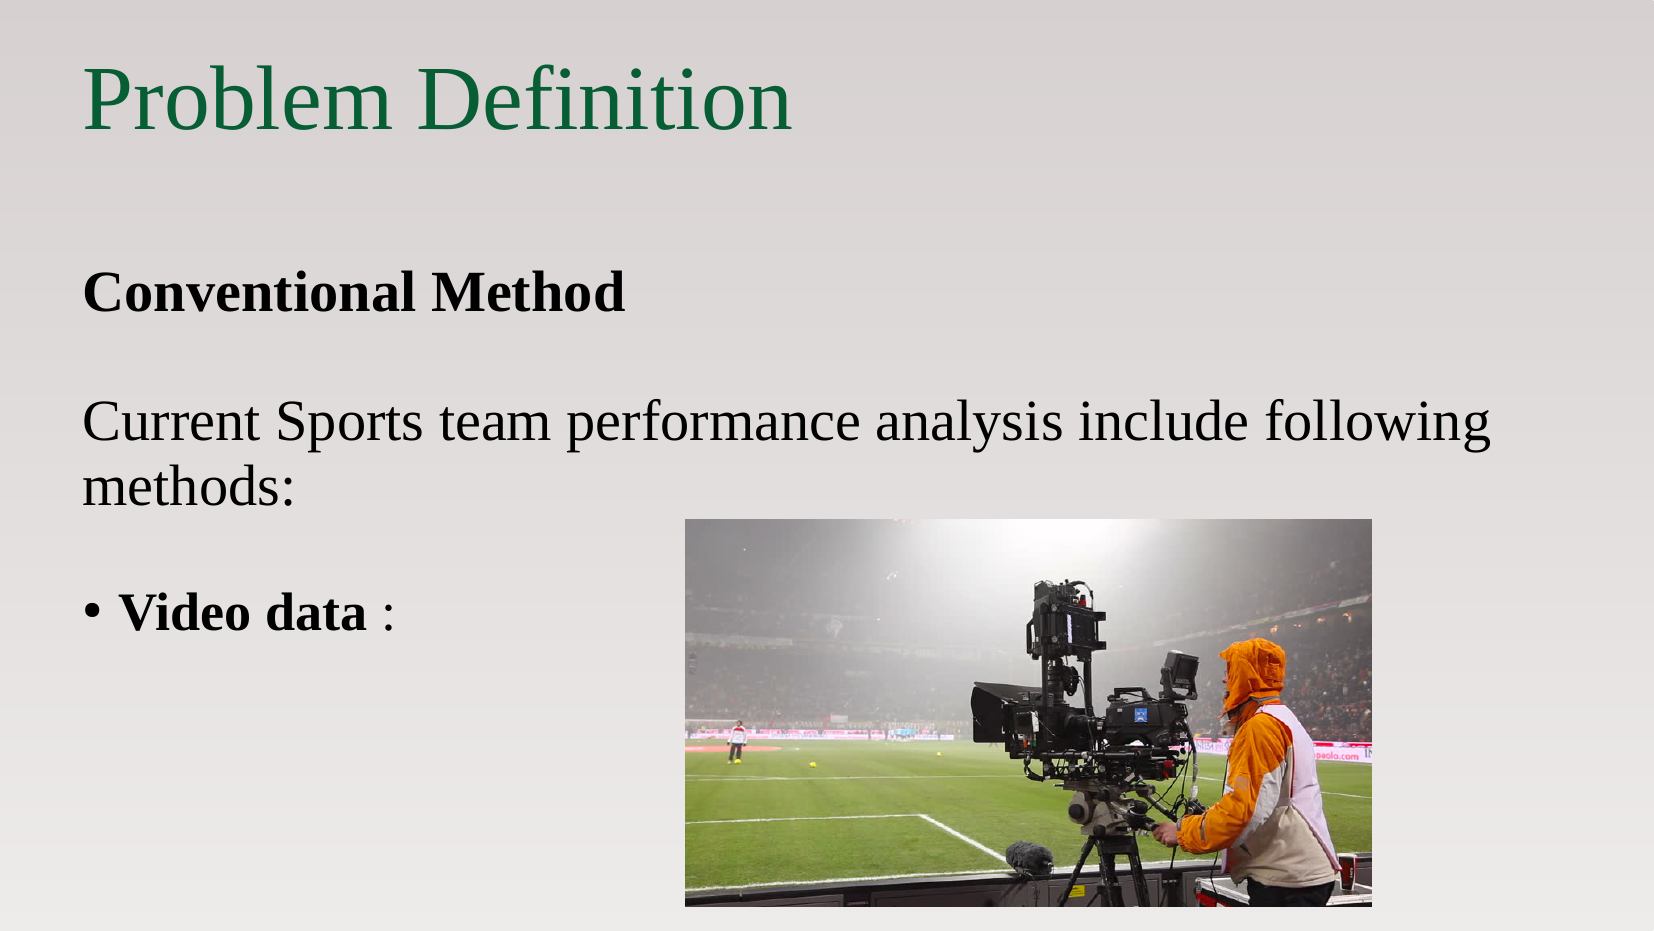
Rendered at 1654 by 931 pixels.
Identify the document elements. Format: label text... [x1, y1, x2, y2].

title Problem Definition [82, 21, 1571, 141]
subtitle Conventional Method Current Sports team performance analysis include following methods: Video data : [82, 141, 1571, 821]
picture [685, 519, 1372, 907]
